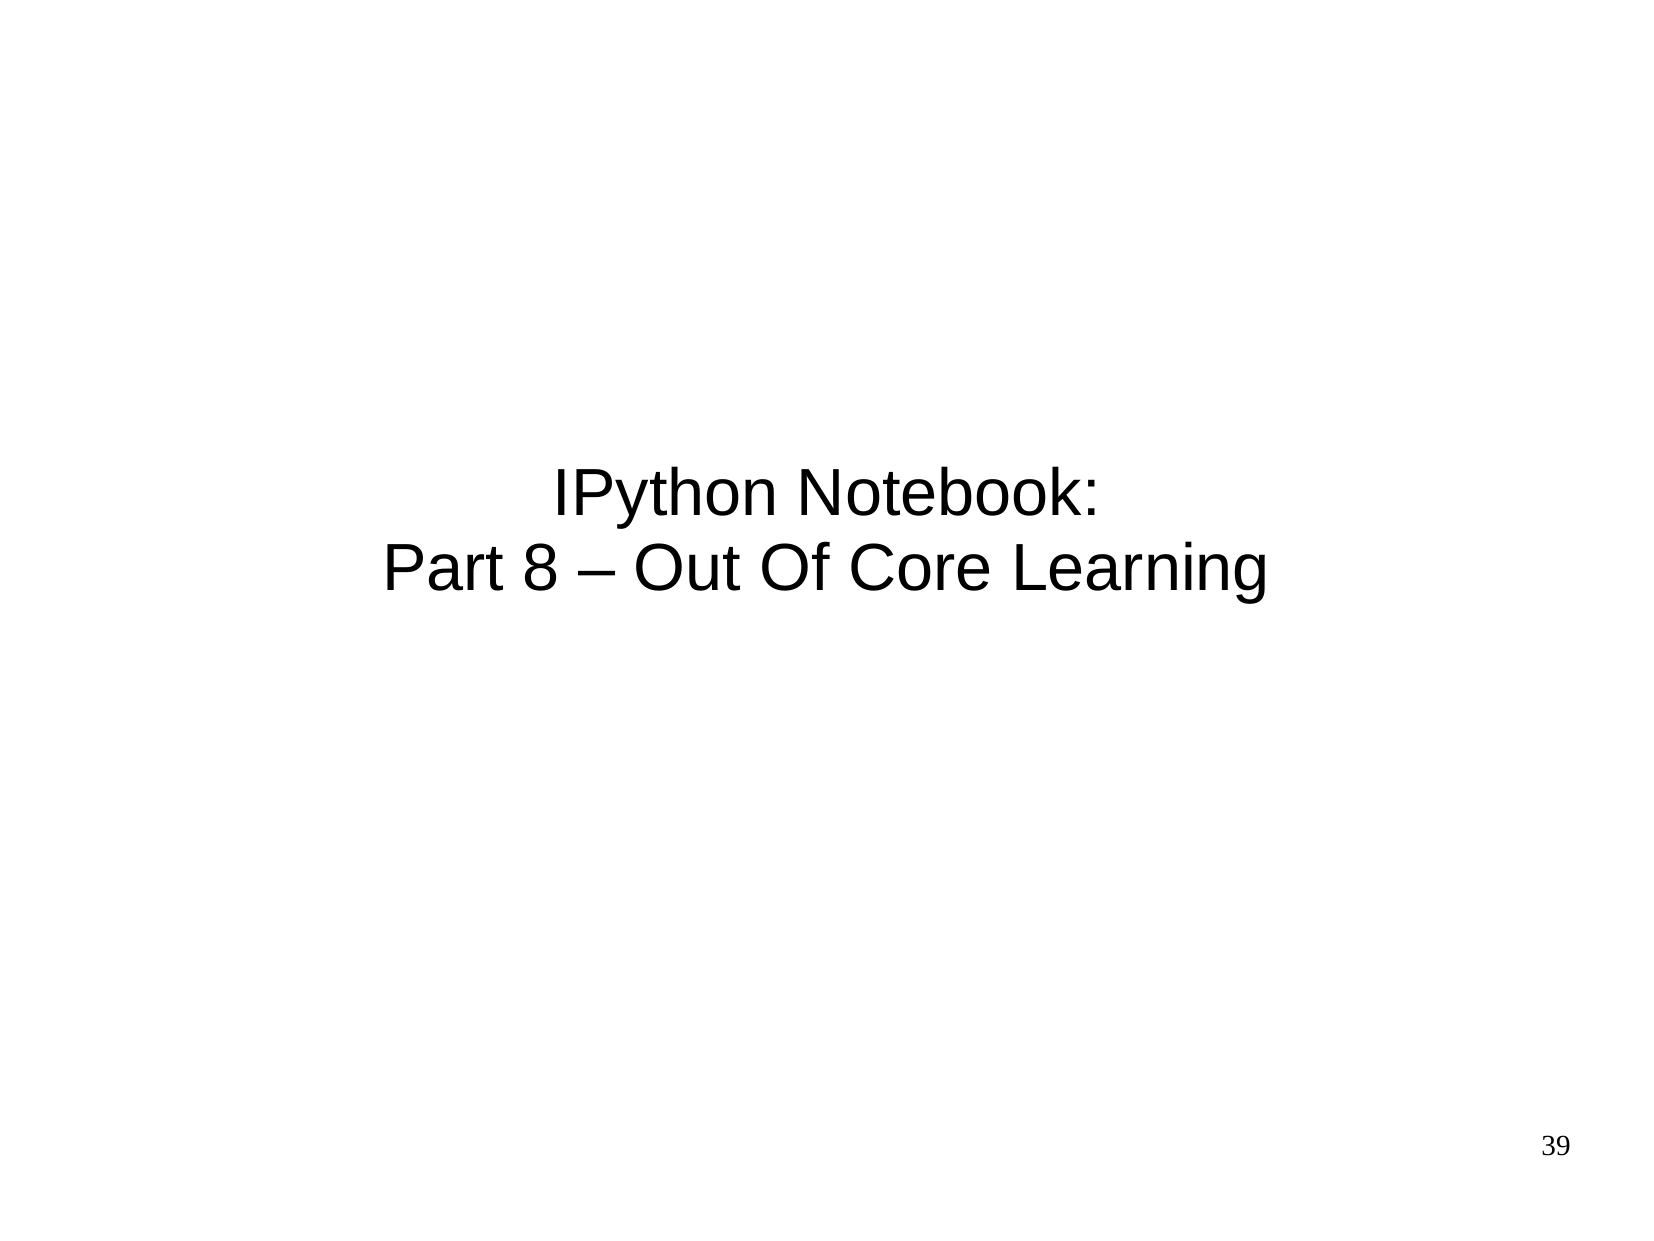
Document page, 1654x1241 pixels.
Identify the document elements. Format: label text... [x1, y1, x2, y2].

subtitle IPython Notebook: Part 8 – Out Of Core Learning [82, 49, 1571, 1010]
